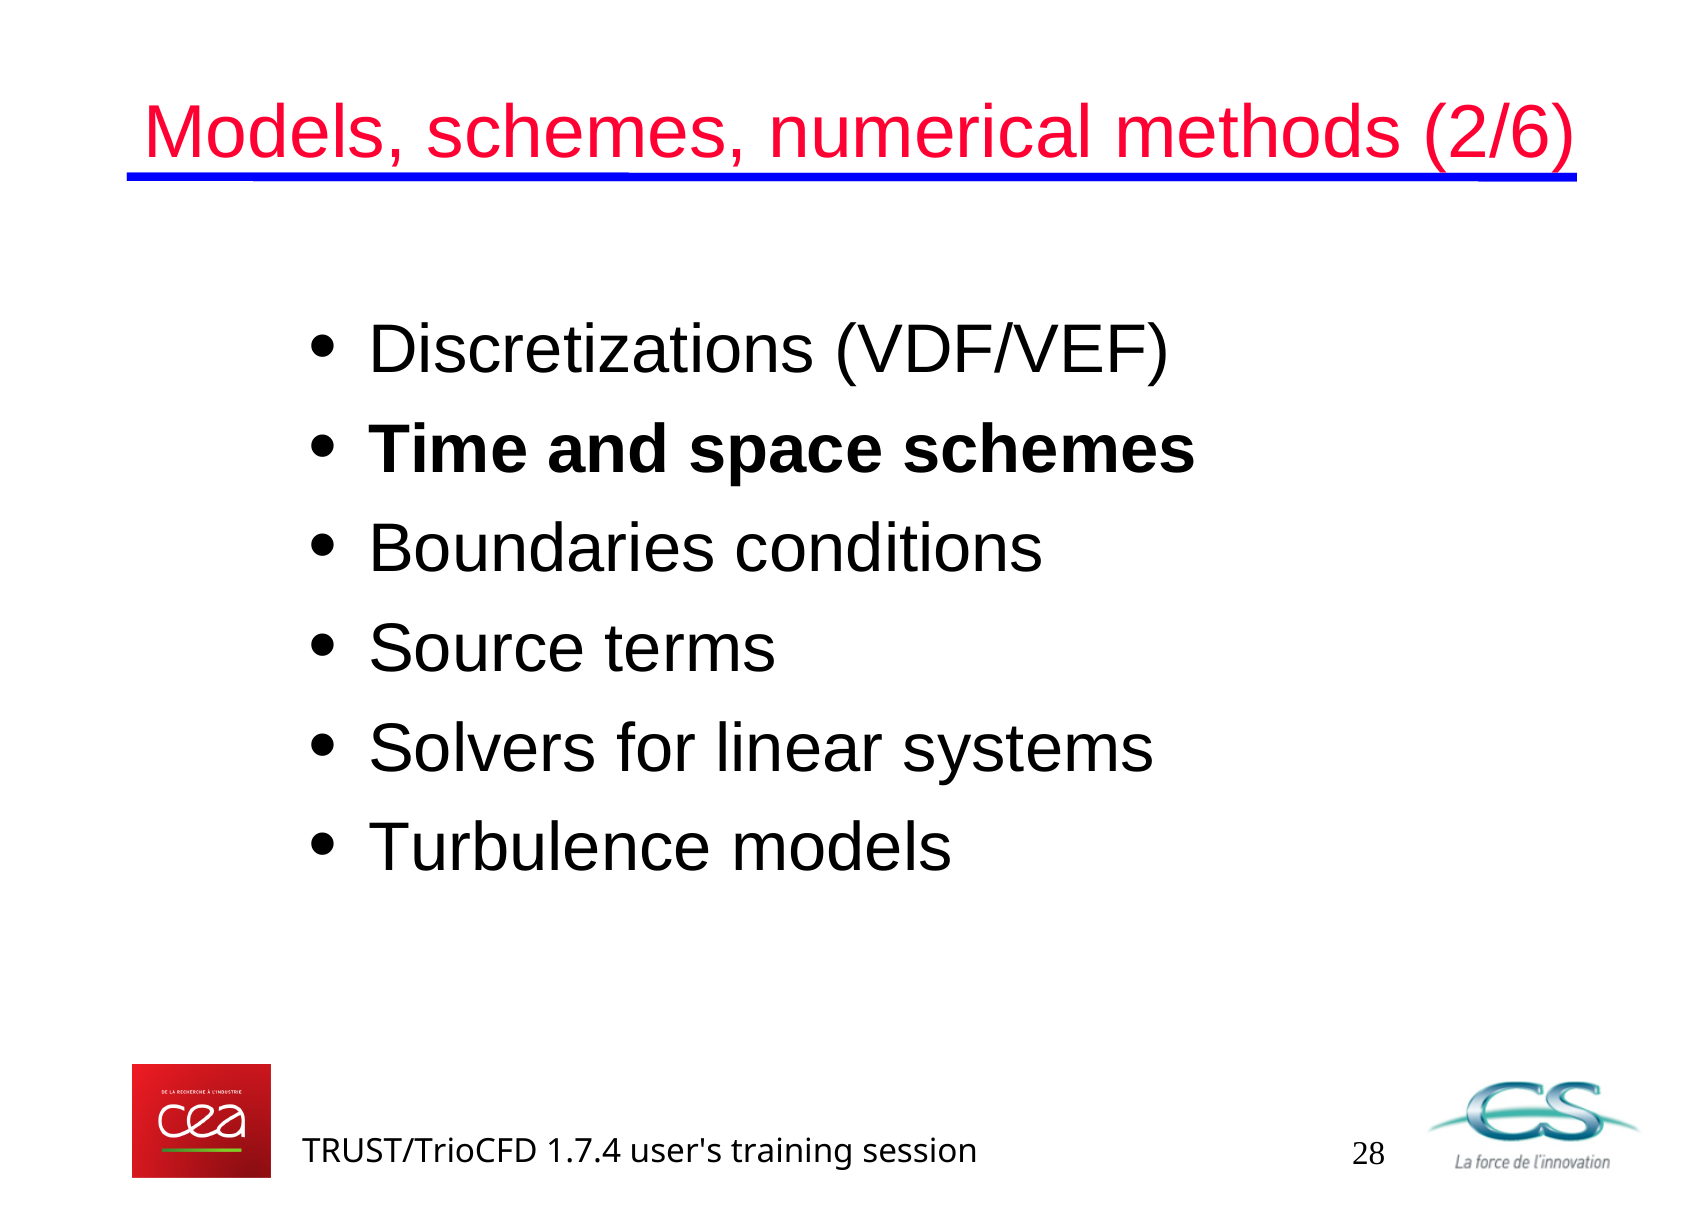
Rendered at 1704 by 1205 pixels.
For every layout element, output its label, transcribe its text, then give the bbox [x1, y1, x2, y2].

title Models, schemes, numerical methods (2/6) [127, 39, 1695, 215]
picture [132, 1064, 271, 1178]
list Discretizations (VDF/VEF) Time and space schemes Boundaries conditions Source terms Solvers for linear systems Turbulence models [293, 296, 1434, 908]
picture [1423, 1072, 1648, 1179]
